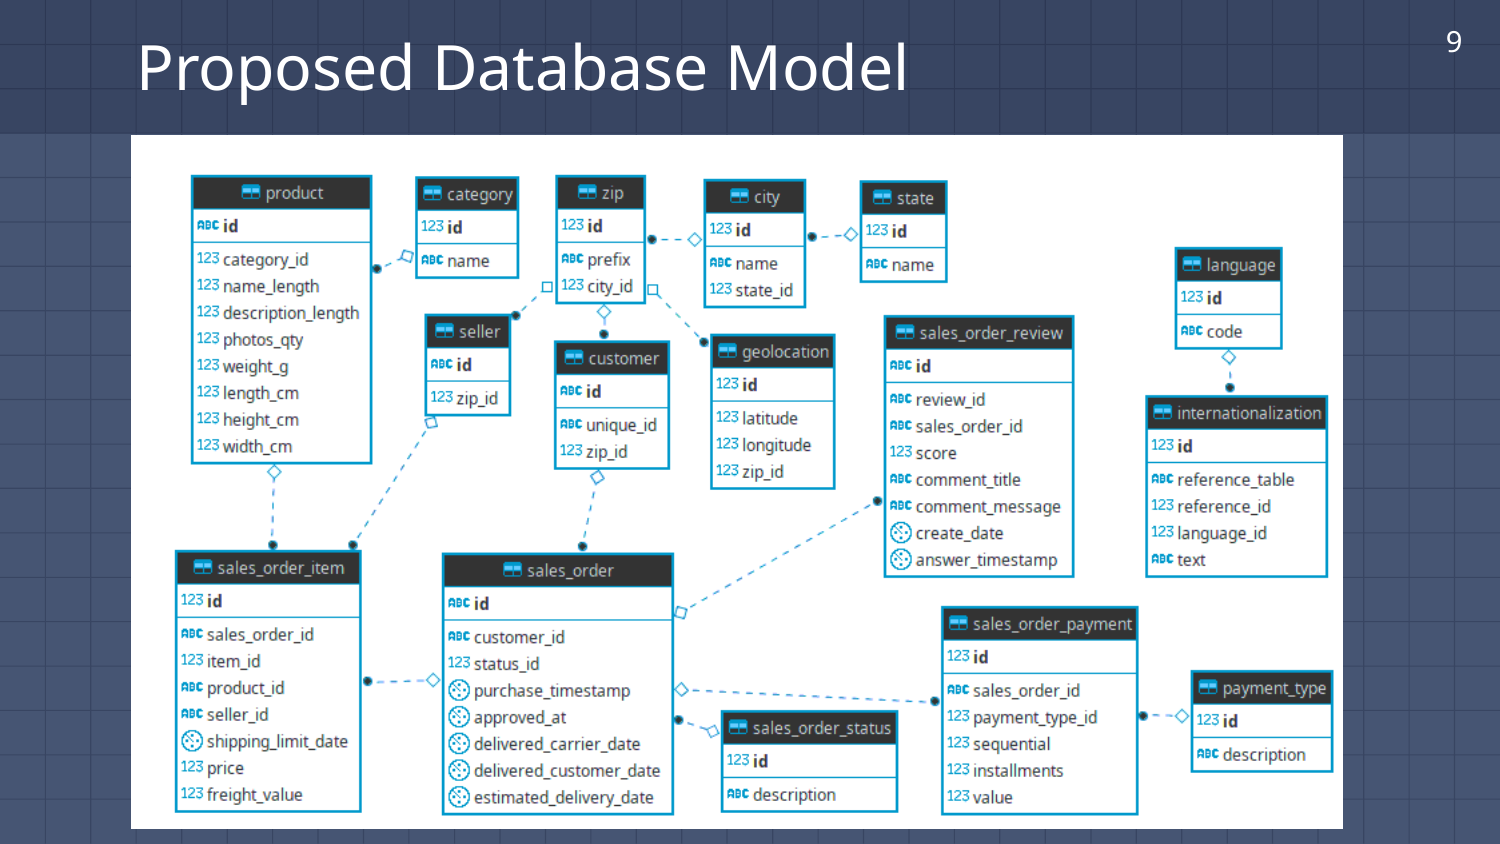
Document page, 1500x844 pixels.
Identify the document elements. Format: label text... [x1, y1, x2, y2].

title Proposed Database Model [121, 0, 1383, 118]
picture [131, 135, 1343, 829]
slide_number 1 [1408, 0, 1500, 88]
